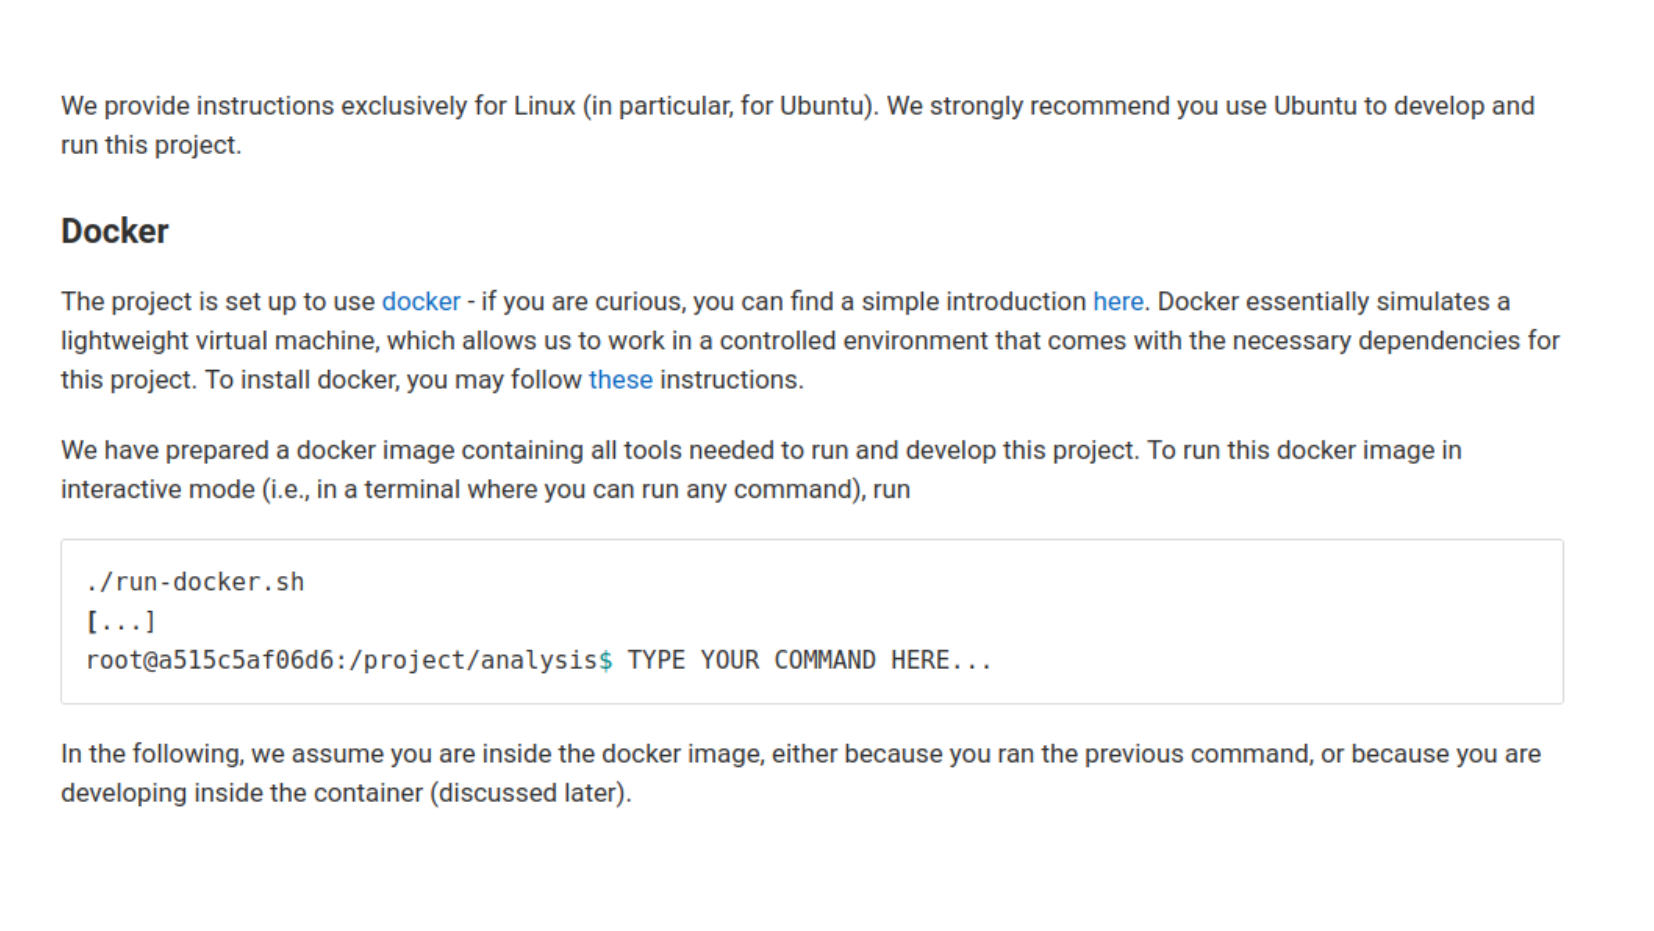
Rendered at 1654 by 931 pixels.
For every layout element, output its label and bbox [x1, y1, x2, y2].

picture [45, 82, 1577, 827]
